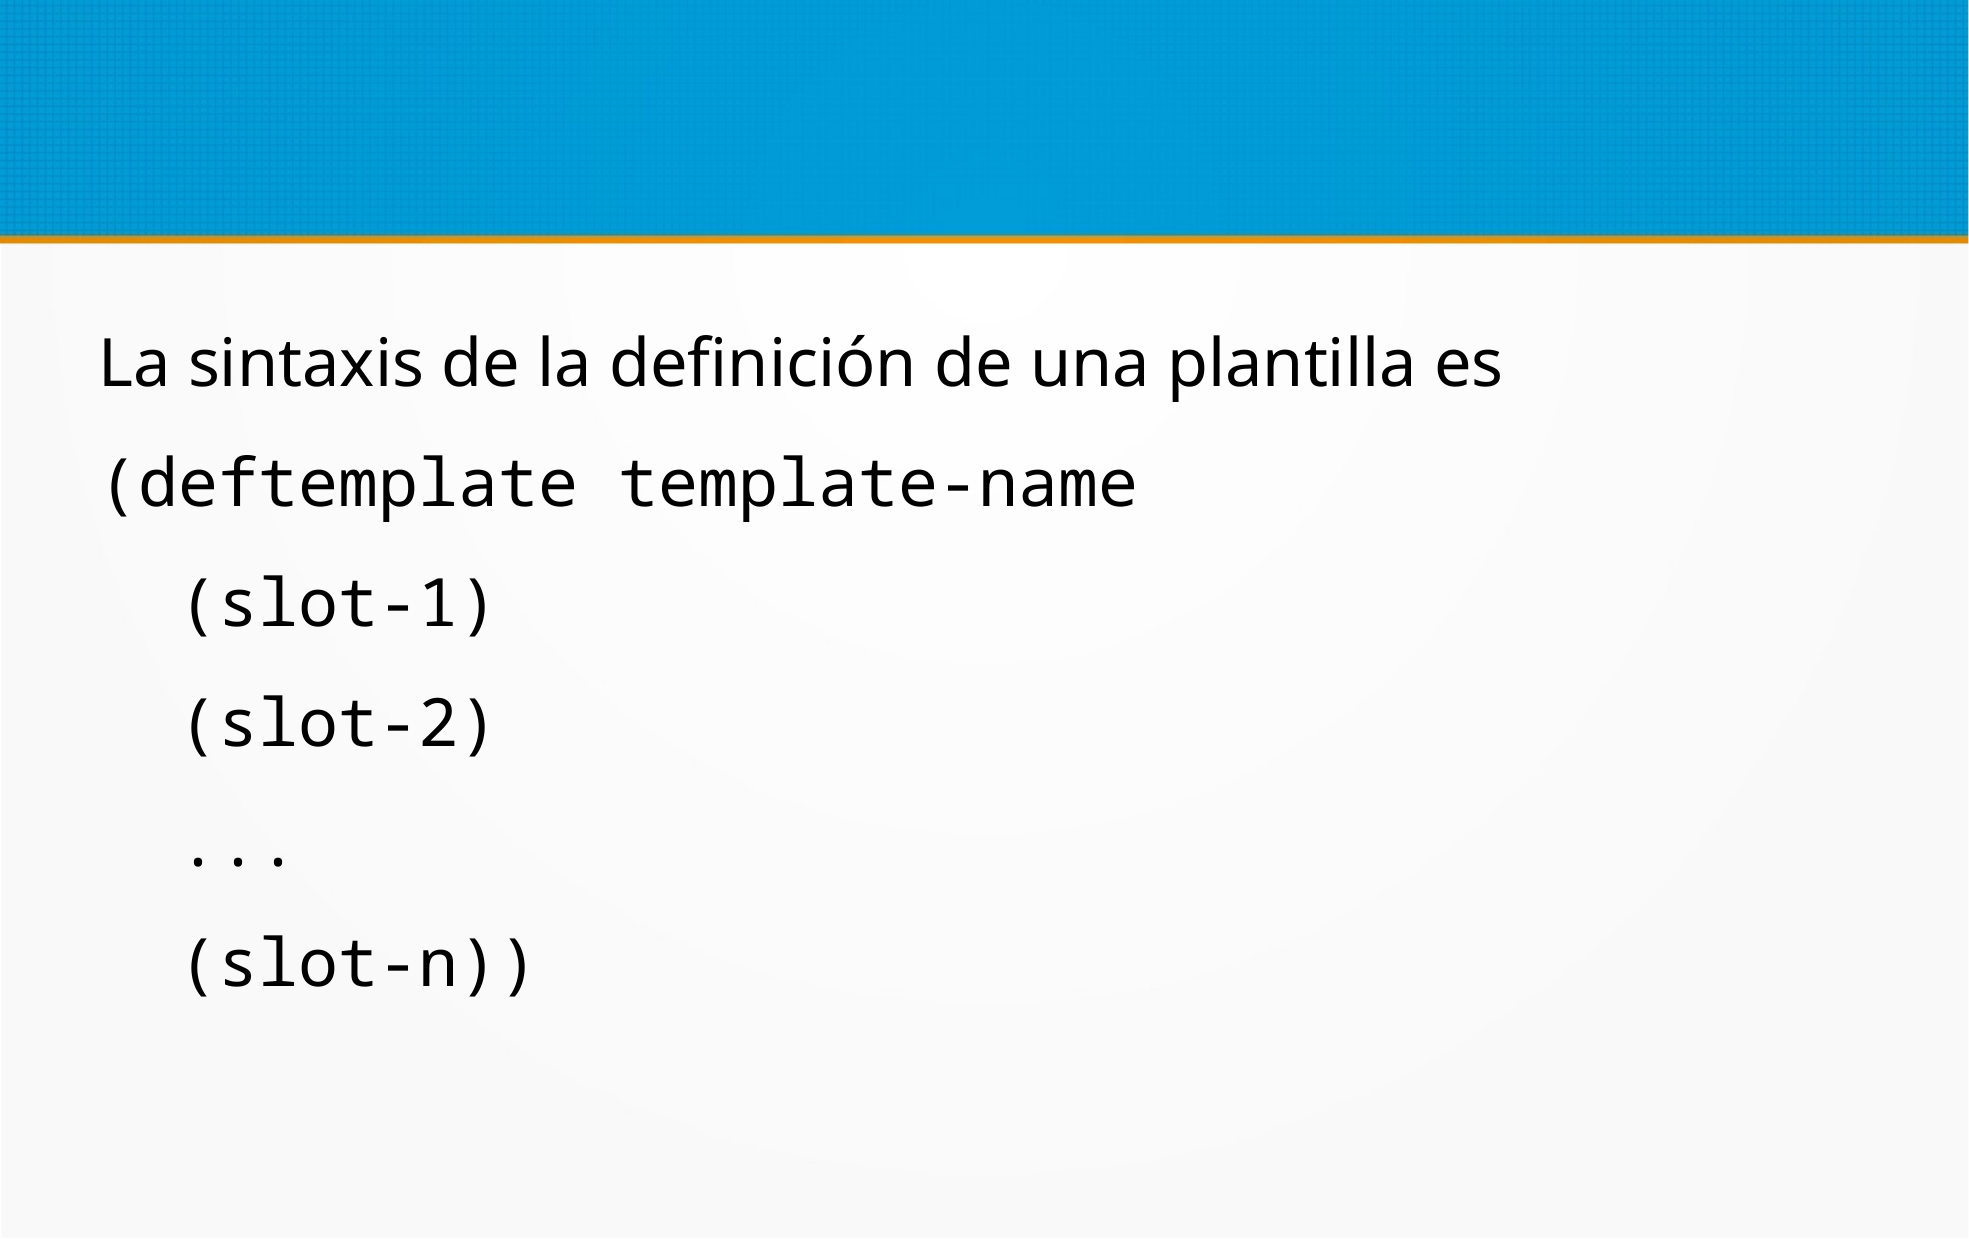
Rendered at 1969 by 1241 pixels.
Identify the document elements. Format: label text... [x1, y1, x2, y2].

list La sintaxis de la definición de una plantilla es (deftemplate template-name (slot-1) (slot-2) ... (slot-n)) [98, 315, 1861, 1081]
picture [0, 233, 1969, 1241]
